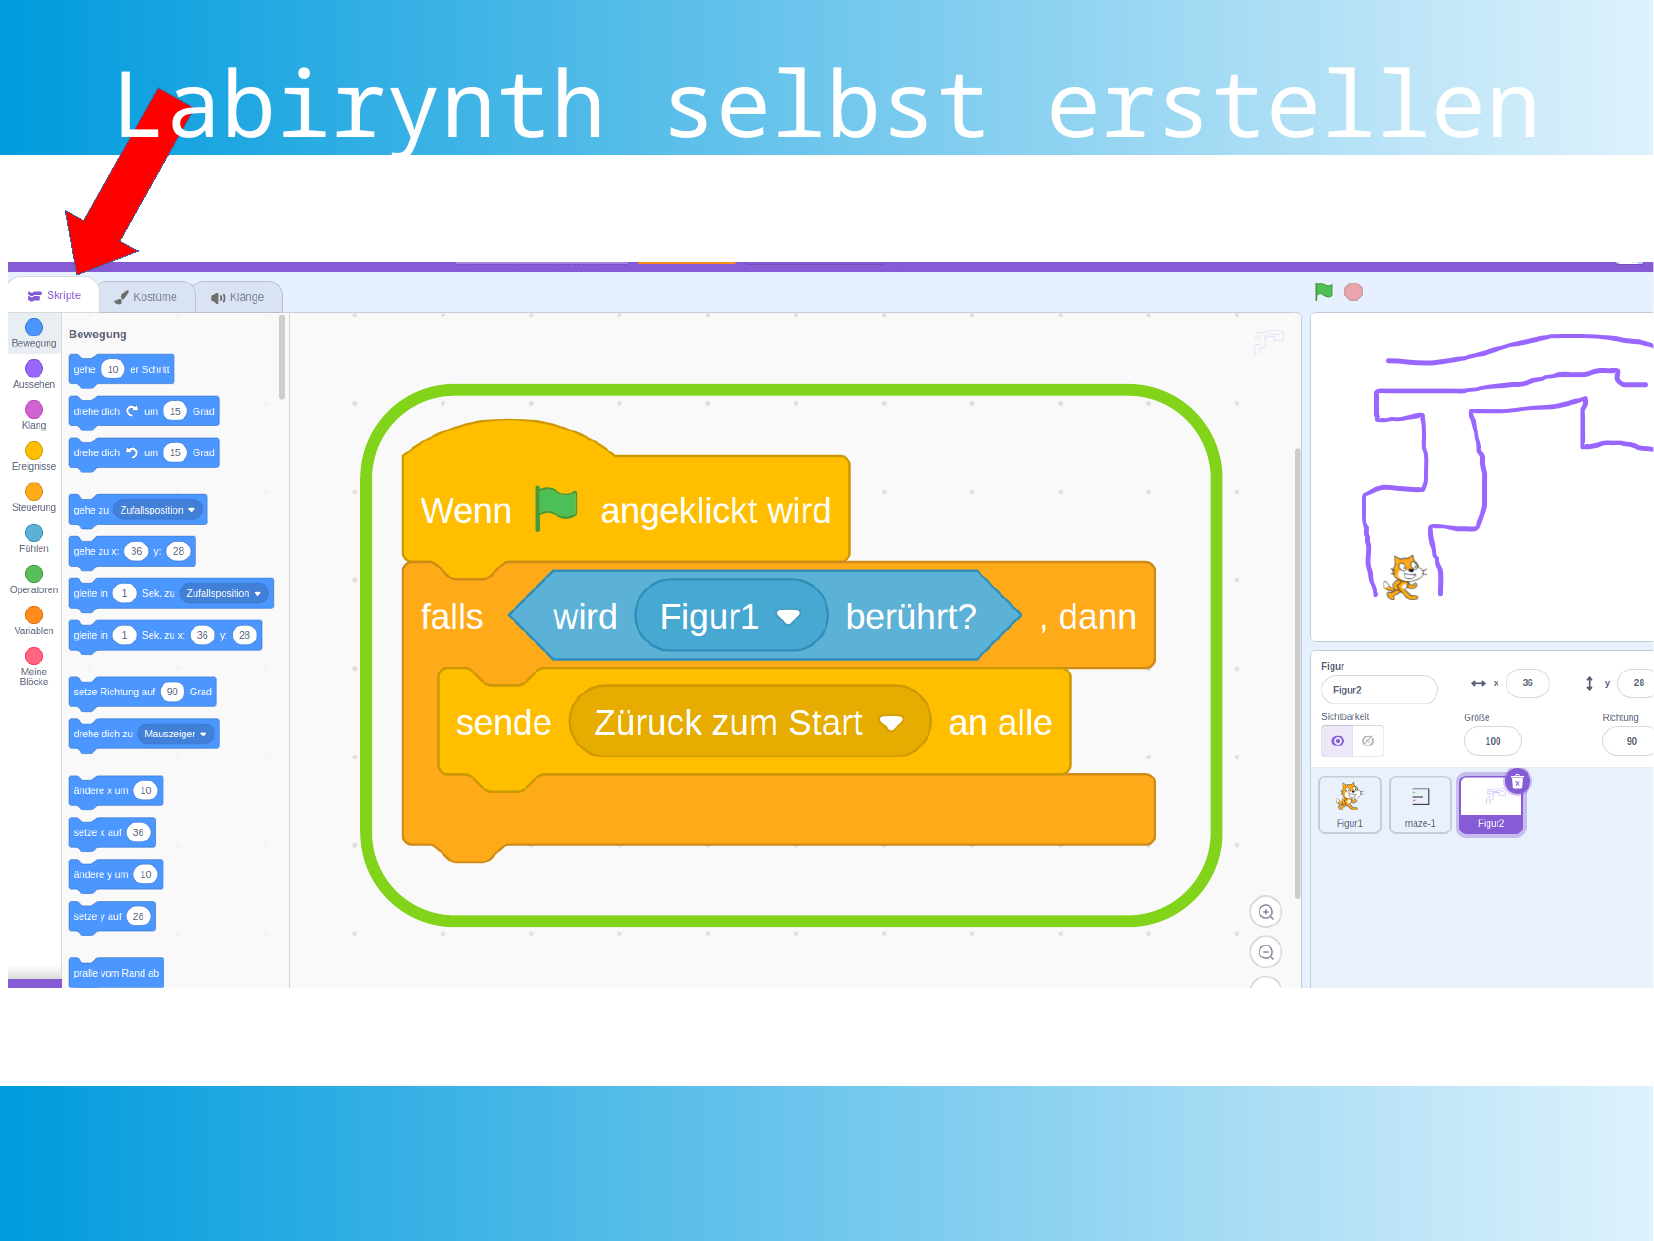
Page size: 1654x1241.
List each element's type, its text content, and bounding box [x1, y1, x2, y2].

title Labirynth selbst erstellen [82, 40, 1571, 164]
text_box [65, 164, 163, 275]
picture [8, 262, 1654, 988]
